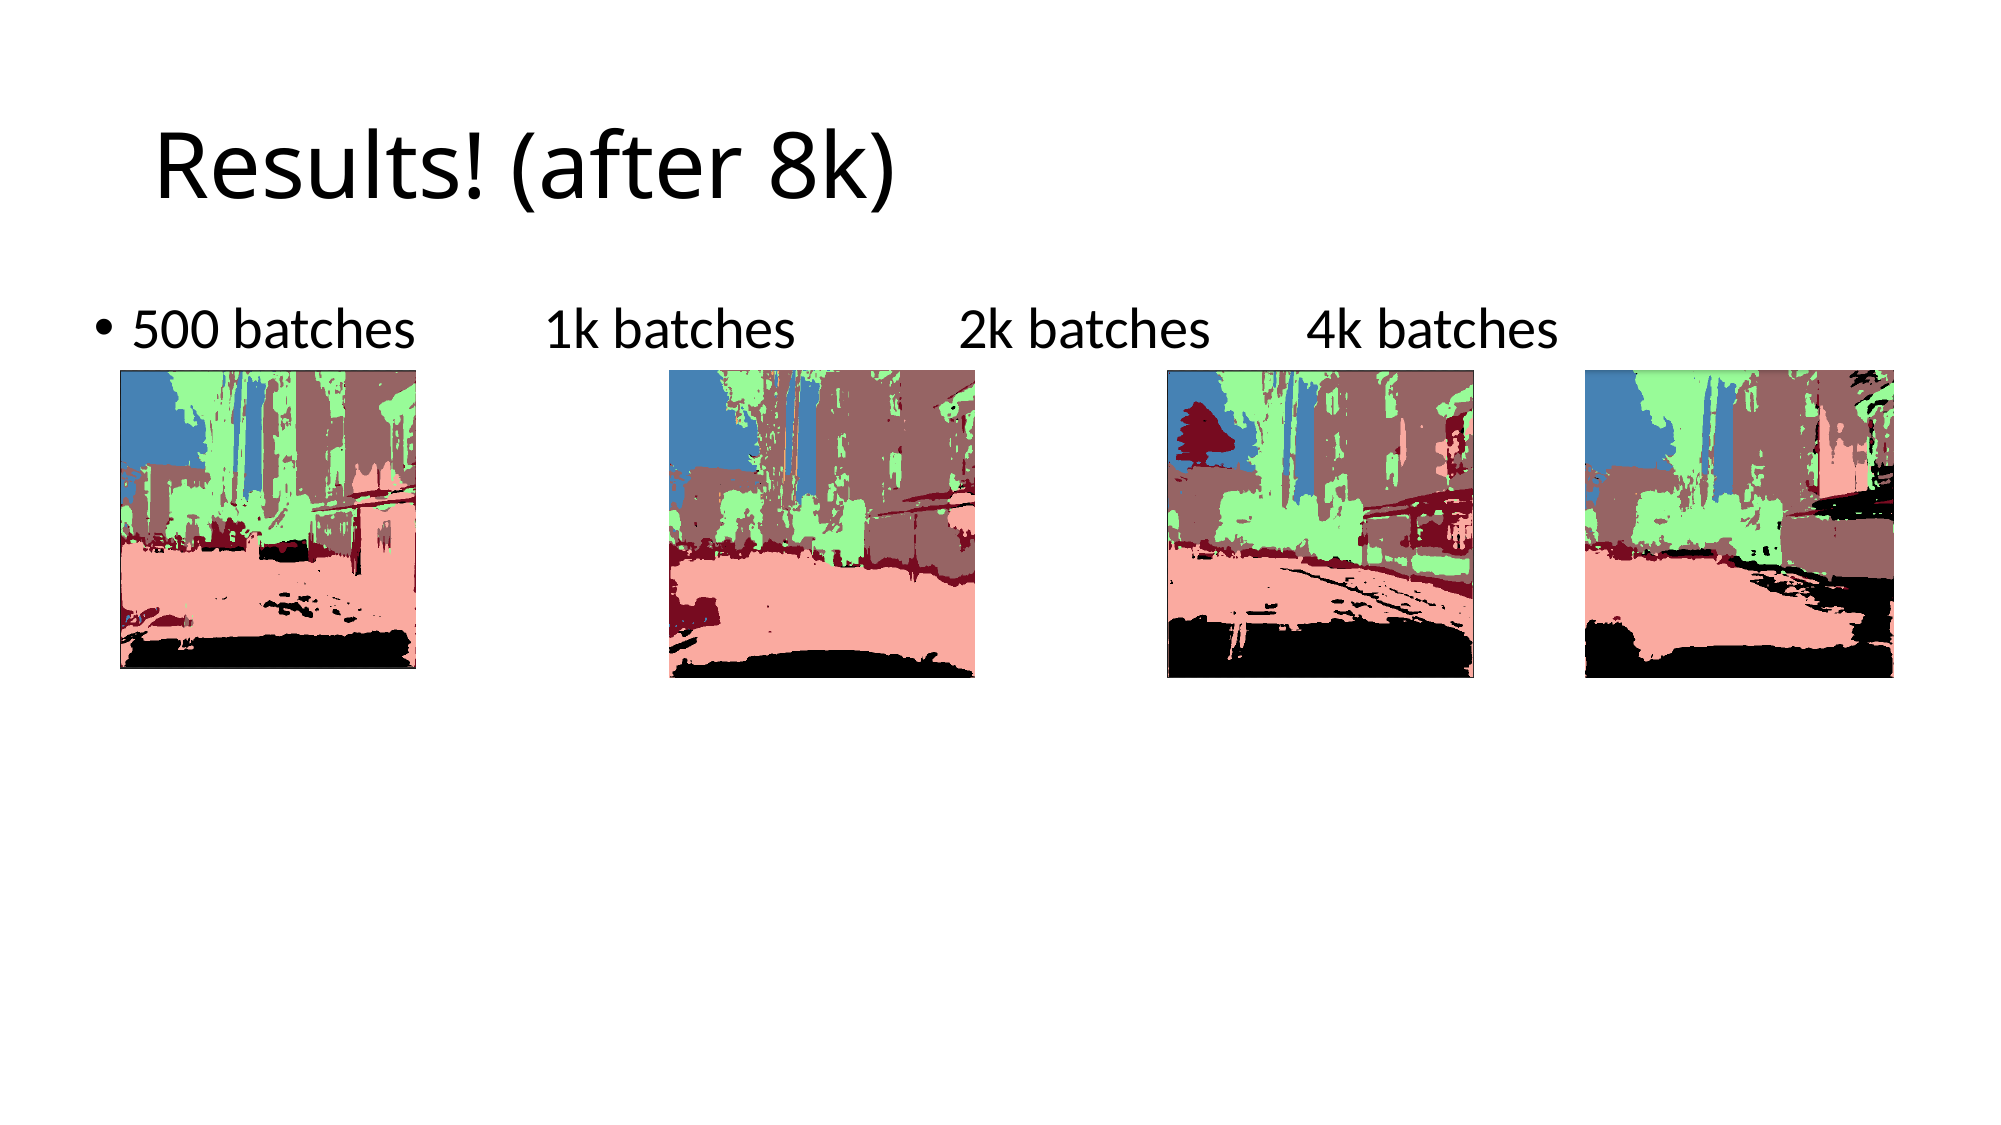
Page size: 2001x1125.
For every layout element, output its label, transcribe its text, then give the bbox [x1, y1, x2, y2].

picture [669, 370, 975, 678]
title Results! (after 8k) [137, 59, 1863, 278]
picture [1167, 370, 1474, 678]
list 500 batches 1k batches 2k batches 4k batches [78, 291, 1922, 1005]
picture [120, 370, 416, 669]
picture [1585, 370, 1894, 678]
